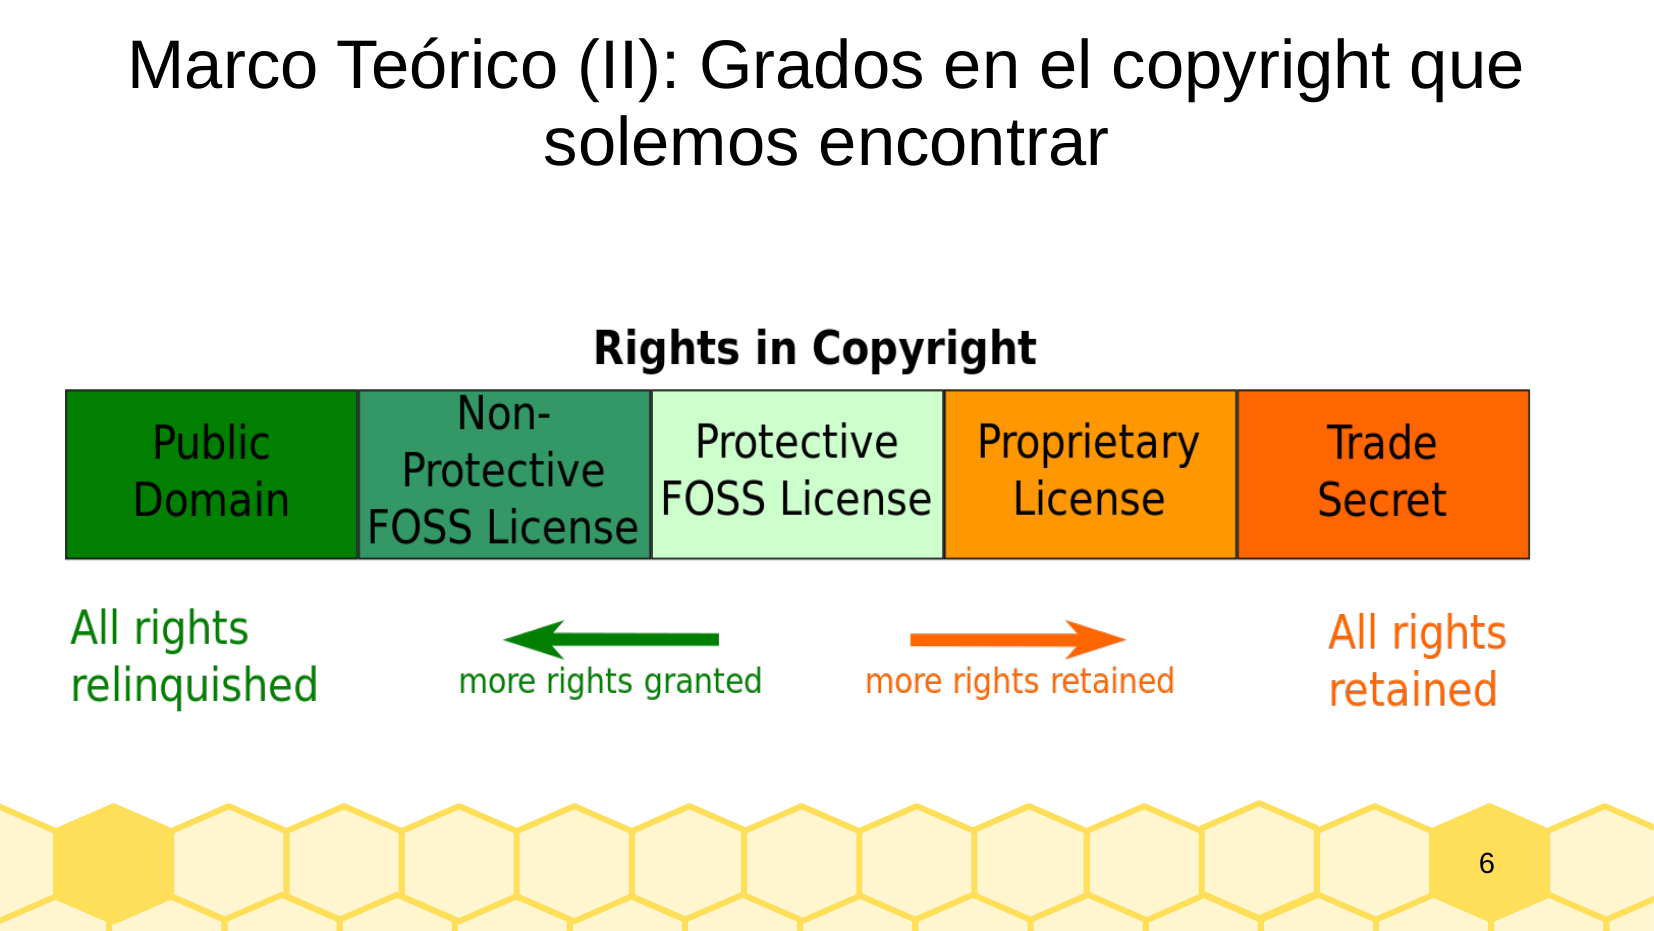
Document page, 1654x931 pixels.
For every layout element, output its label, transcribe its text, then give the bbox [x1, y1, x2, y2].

title Marco Teórico (II): Grados en el copyright que solemos encontrar [88, 26, 1565, 181]
picture [59, 323, 1536, 717]
